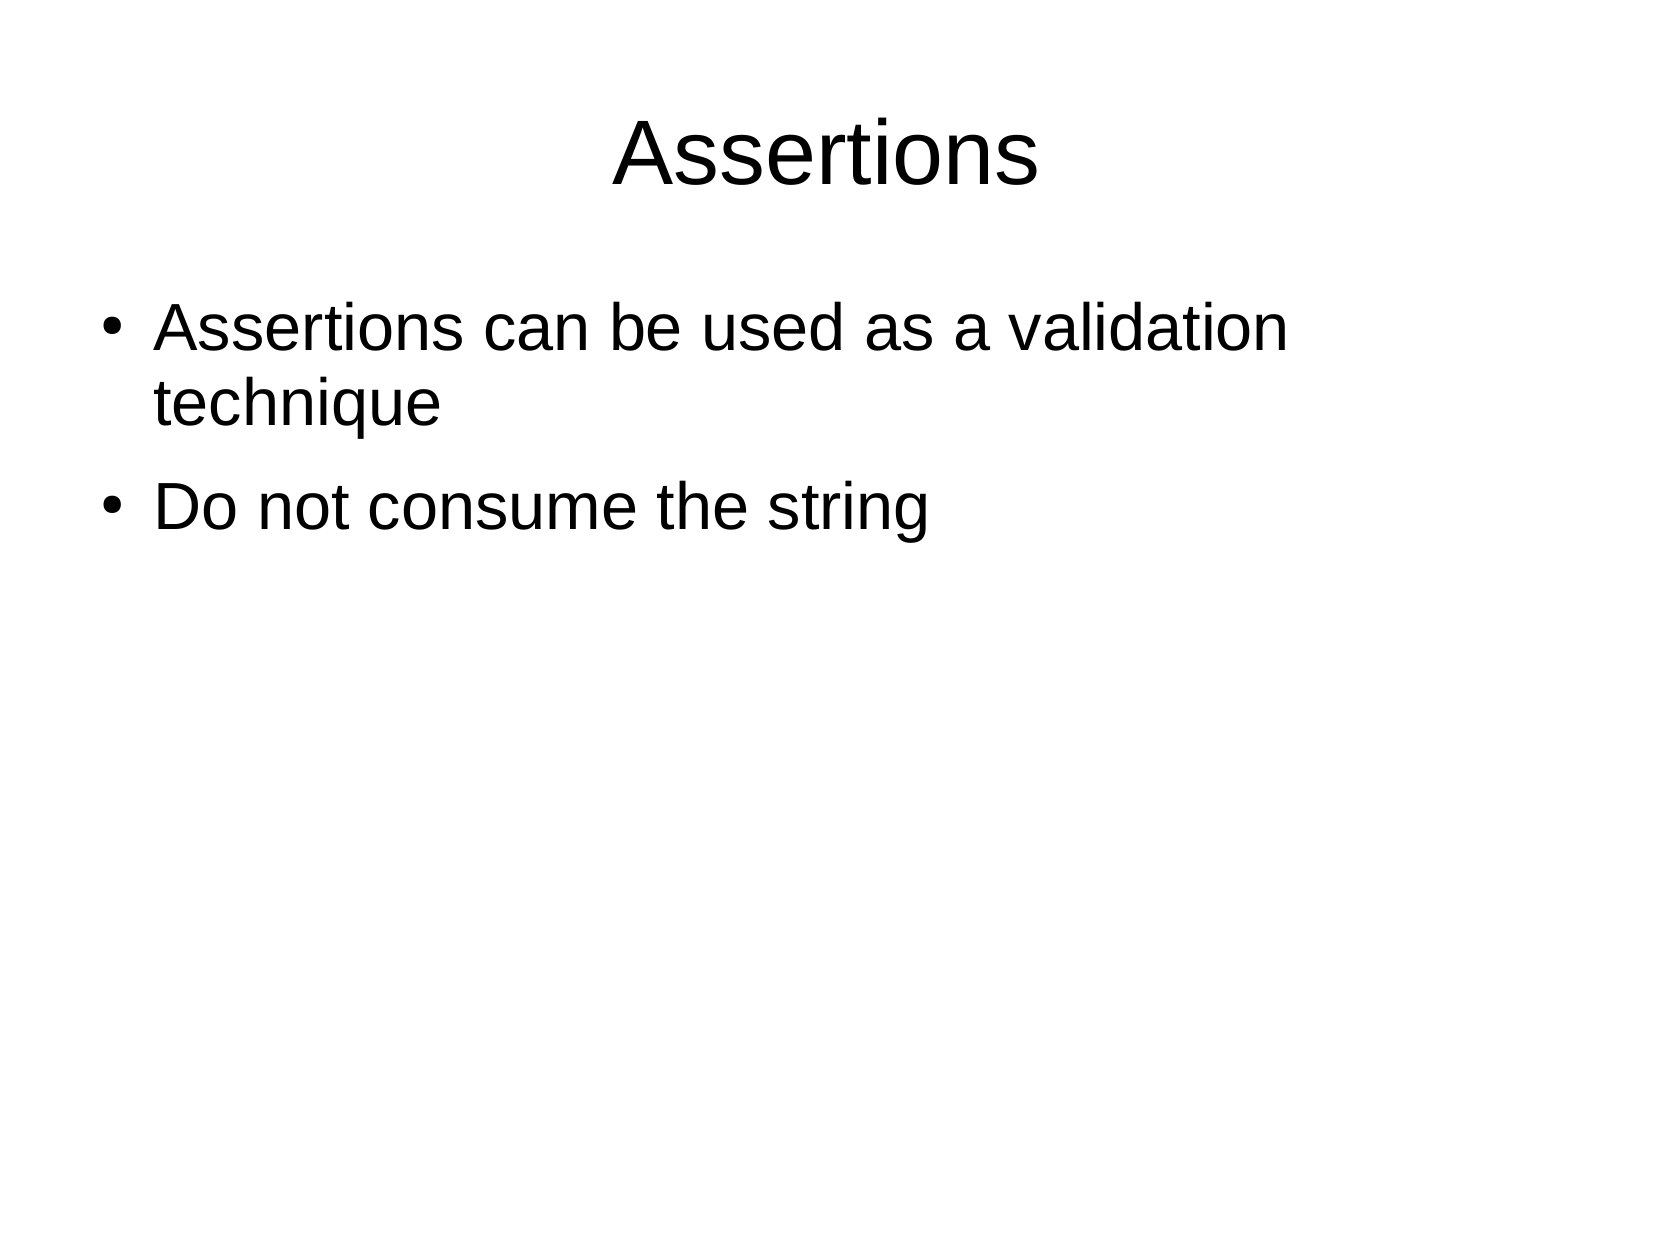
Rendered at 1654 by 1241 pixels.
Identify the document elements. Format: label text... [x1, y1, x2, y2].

title Assertions [82, 49, 1571, 257]
list Assertions can be used as a validation technique Do not consume the string [82, 290, 1571, 1094]
